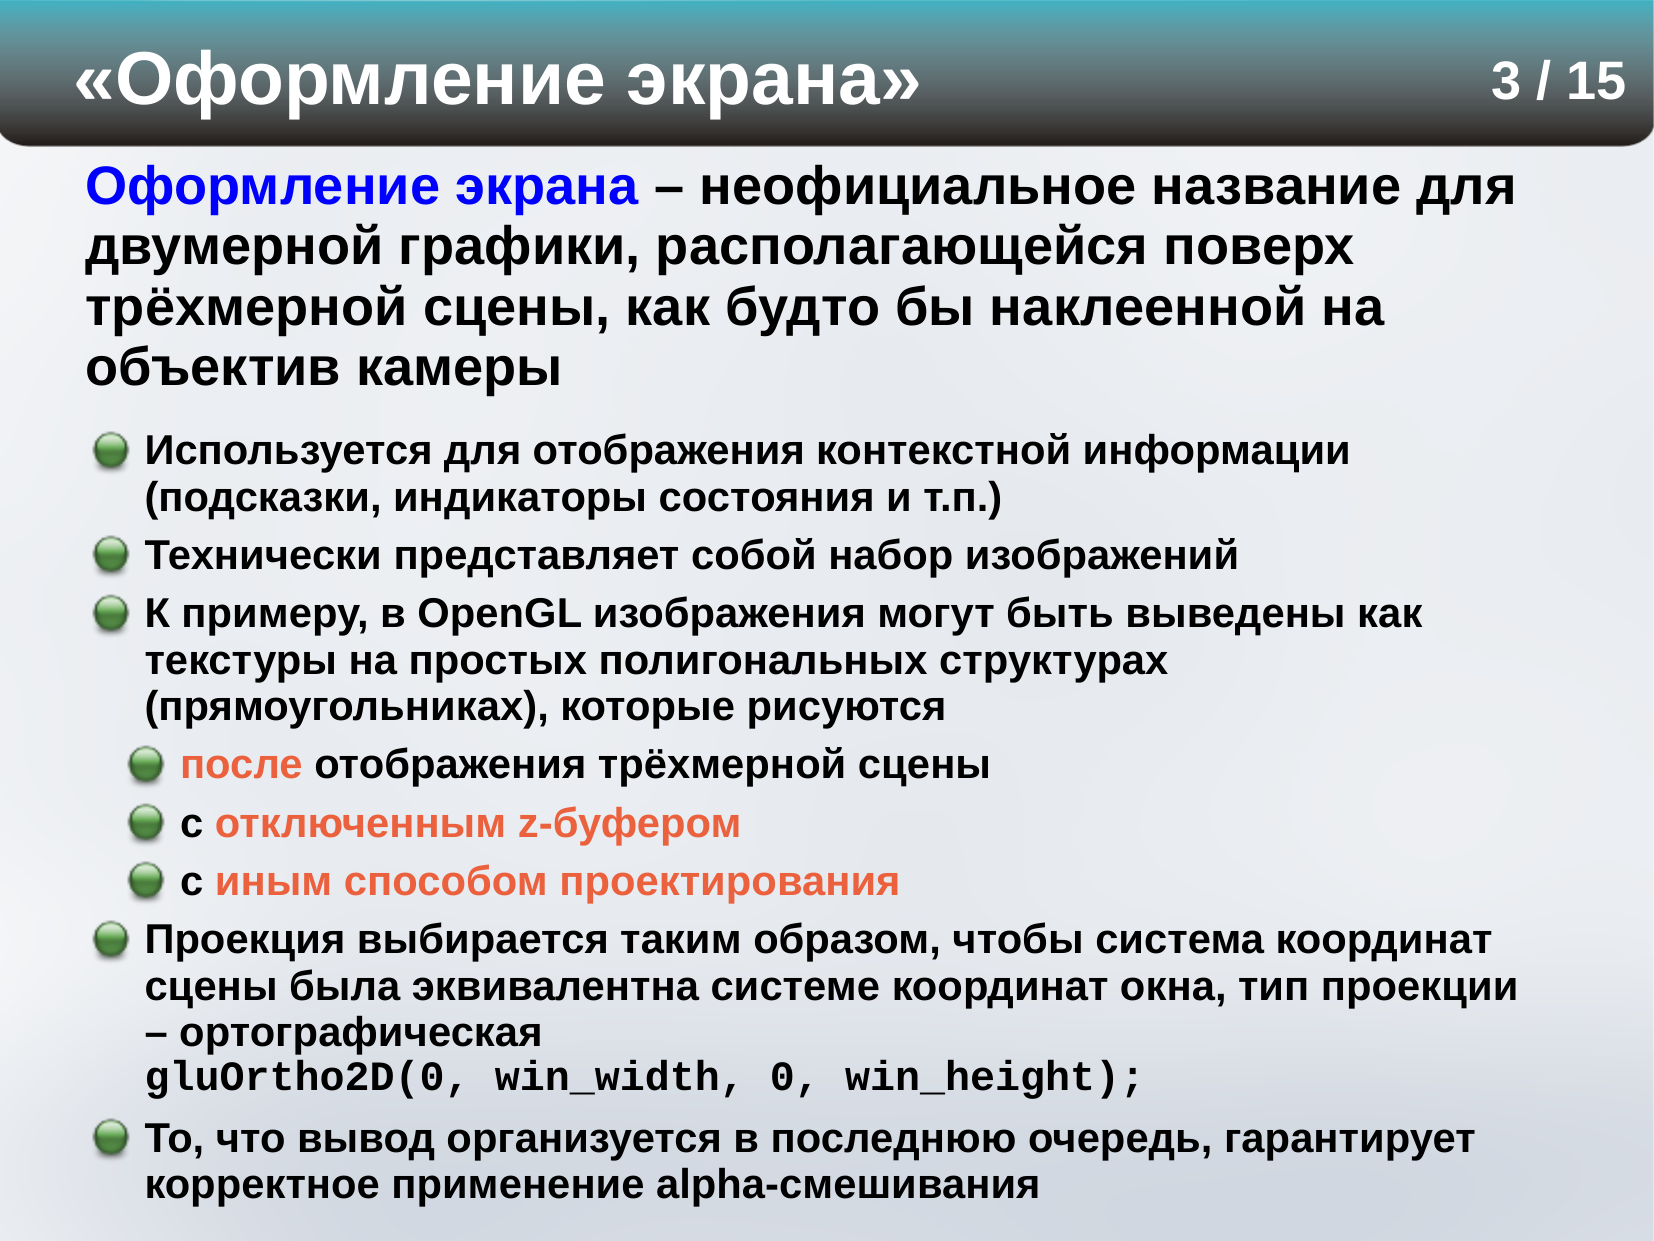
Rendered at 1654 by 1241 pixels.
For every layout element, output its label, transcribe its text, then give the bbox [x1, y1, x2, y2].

text_box «Оформление экрана» [59, 29, 1359, 129]
picture [0, 0, 1654, 1241]
text_box Оформление экрана – неофициальное название для двумерной графики, располагающейся поверх трёхмерной сцены, как будто бы наклеенной на объектив камеры Используется для отображения контекстной информации (подсказки, индикаторы состояния и т.п.) Технически представляет собой набор изображений К примеру, в OpenGL изображения могут быть выведены как текстуры на простых полигональных структурах (прямоугольниках), которые рисуются после отображения трёхмерной сцены с отключенным z-буфером с иным способом проектирования Проекция выбирается таким образом, чтобы система координат сцены была эквивалентна системе координат окна, тип проекции – ортографическая gluOrtho2D(0, win_width, 0, win_height); То, что вывод организуется в последнюю очередь, гарантирует корректное применение alpha-смешивания [70, 147, 1536, 1215]
text_box <номер> / 15 [1476, 42, 1654, 179]
